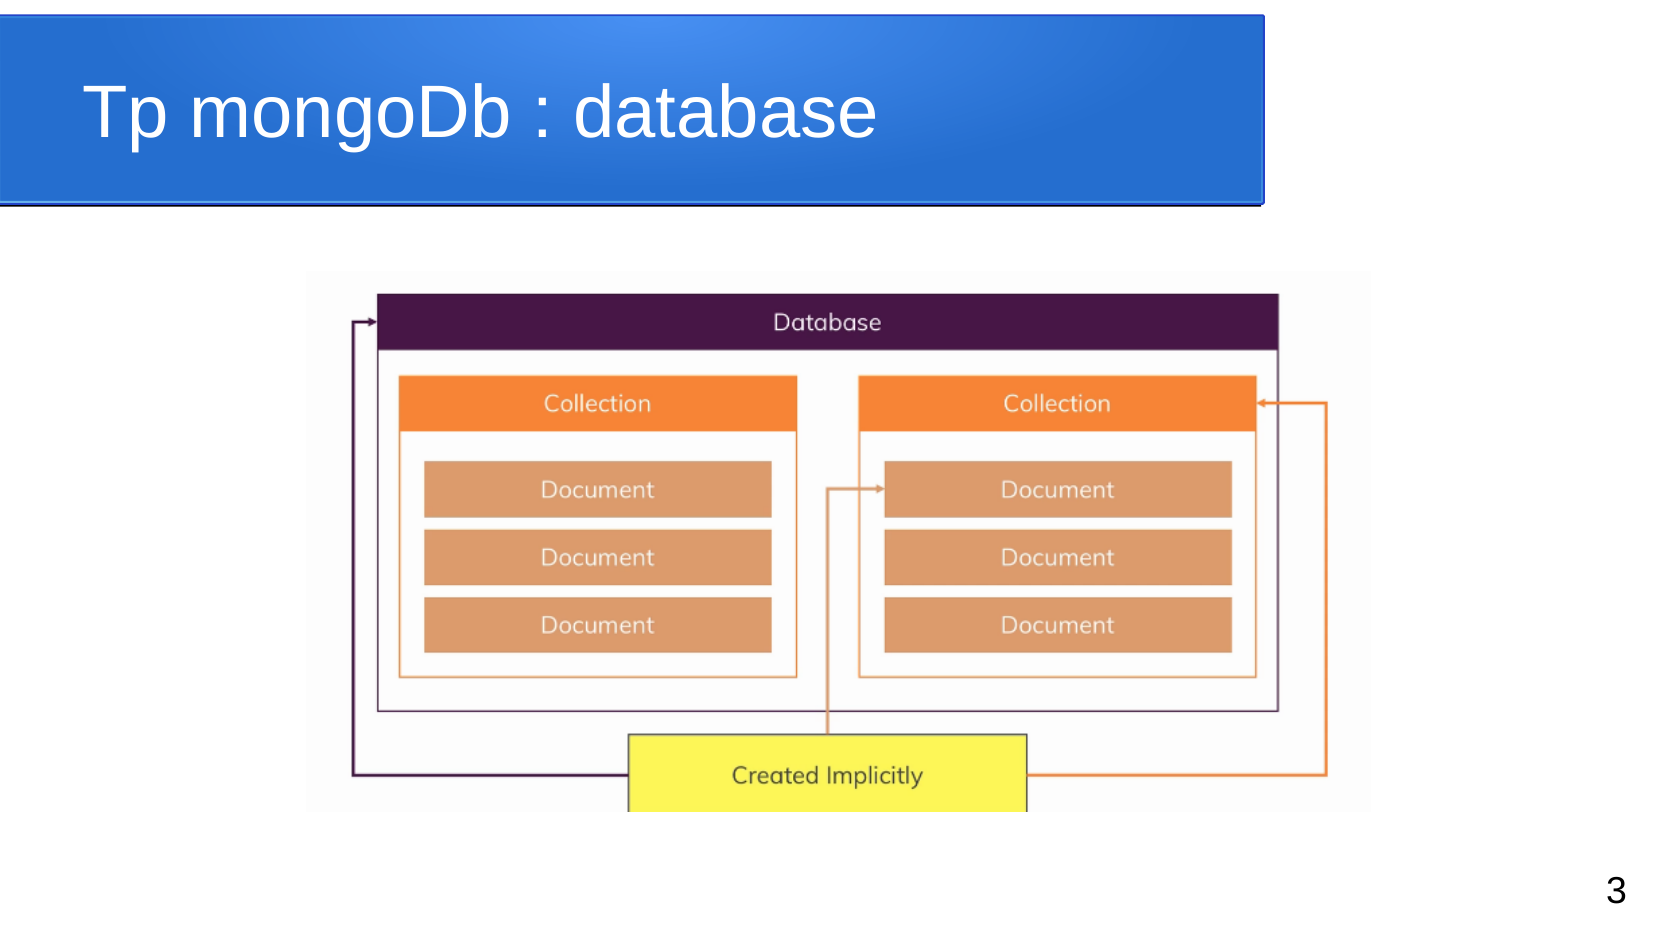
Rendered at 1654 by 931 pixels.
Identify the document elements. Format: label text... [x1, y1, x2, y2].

title Tp mongoDb : database [82, 35, 1235, 189]
text_box 3 [1591, 862, 1642, 920]
picture [306, 271, 1371, 812]
